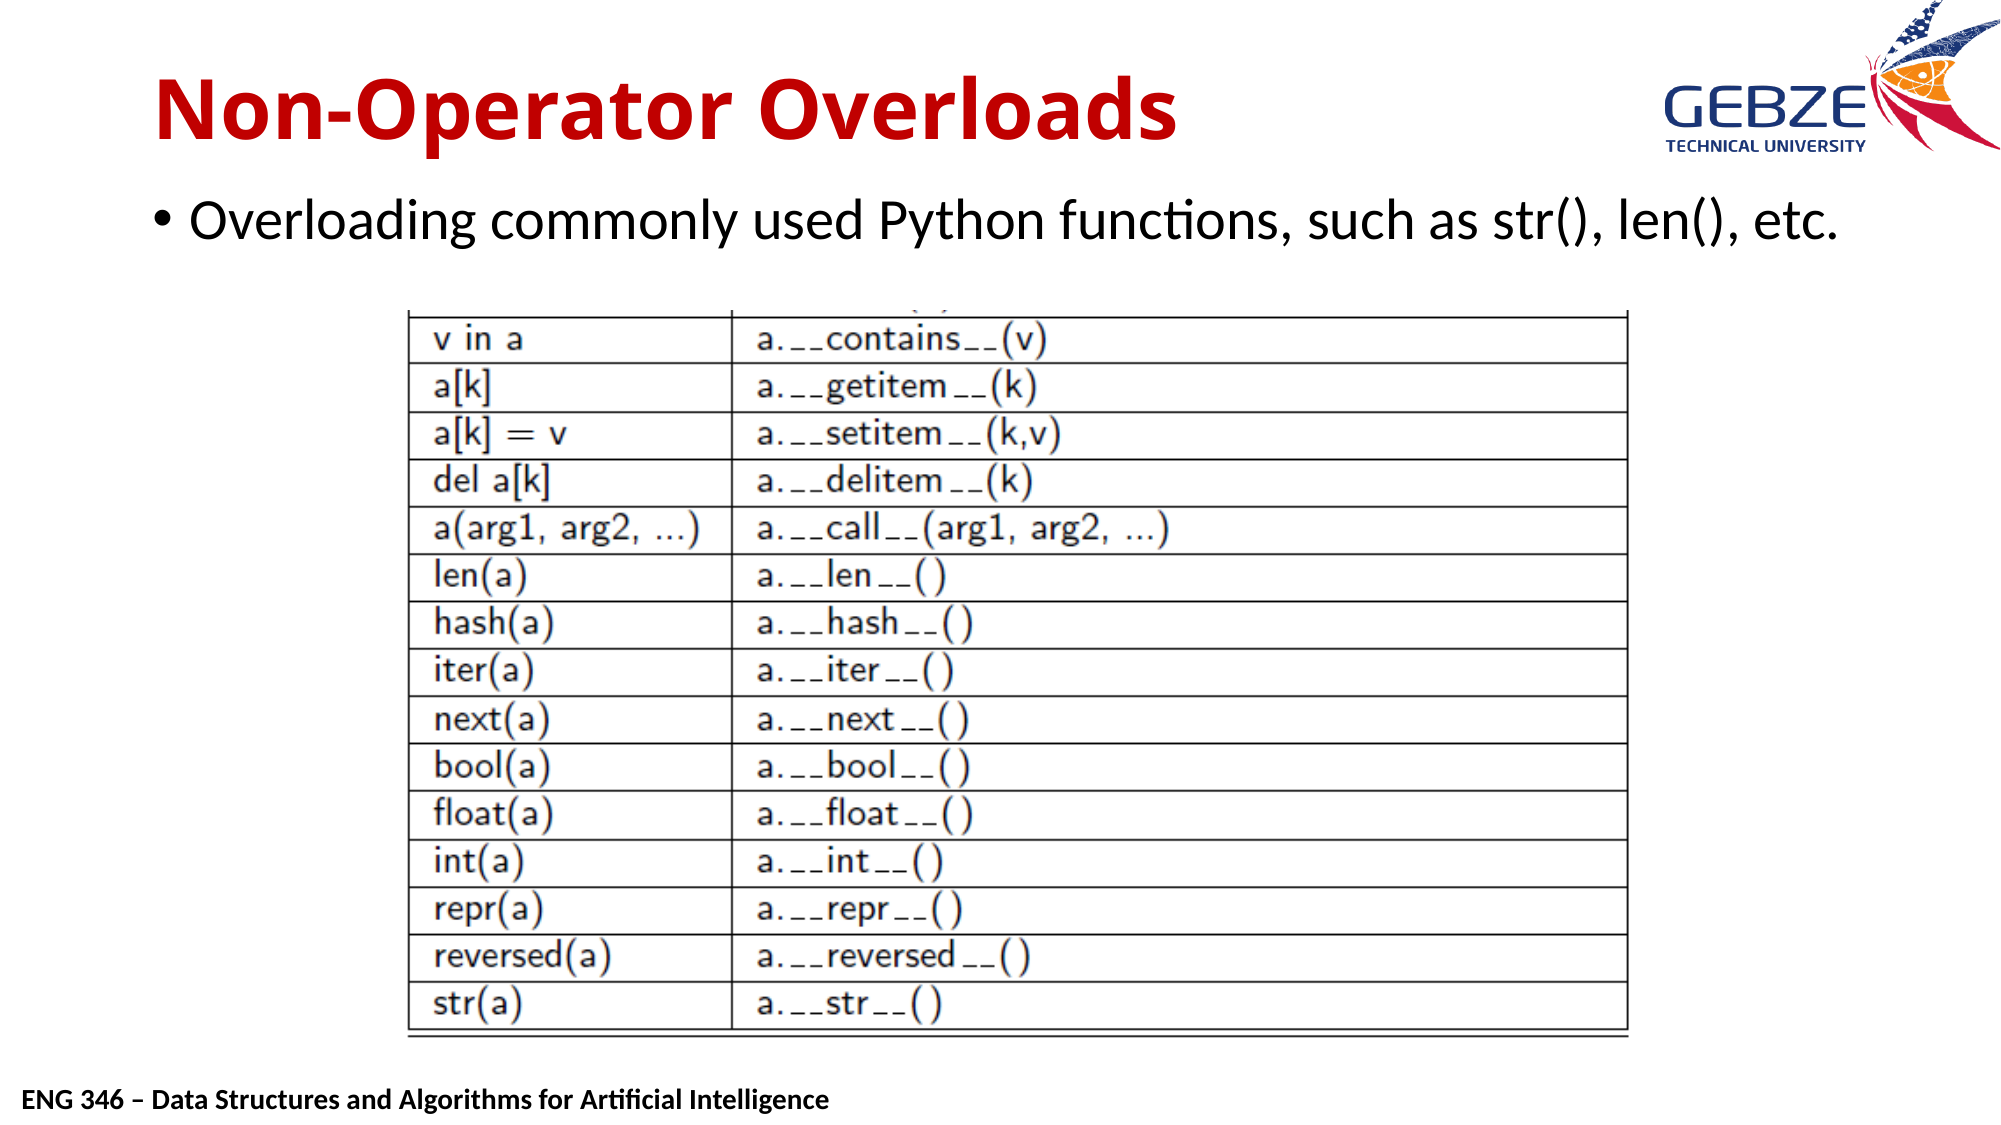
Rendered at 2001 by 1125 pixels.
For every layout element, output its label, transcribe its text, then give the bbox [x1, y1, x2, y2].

picture [389, 310, 1648, 1053]
list Overloading commonly used Python functions, such as str(), len(), etc. [137, 181, 1863, 278]
picture [1665, 0, 2001, 152]
title Non-Operator Overloads [137, 59, 1863, 166]
